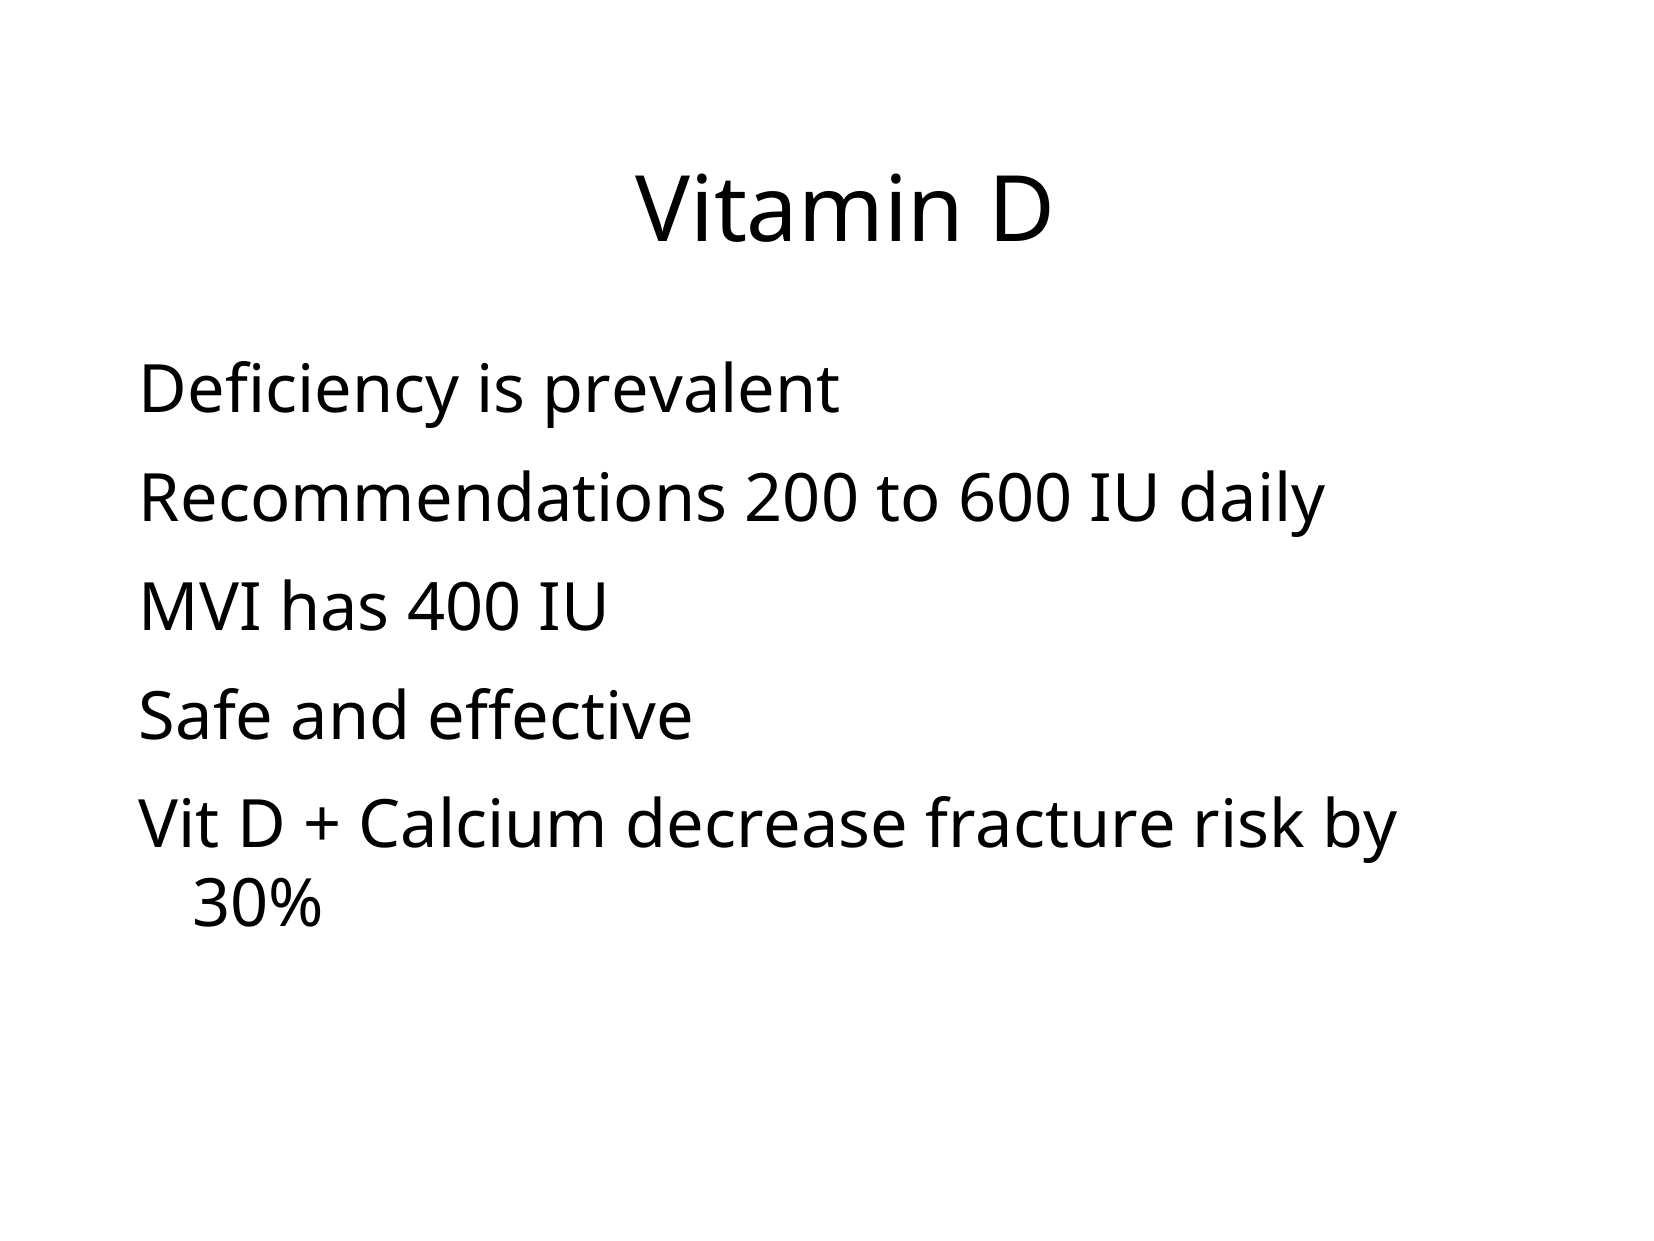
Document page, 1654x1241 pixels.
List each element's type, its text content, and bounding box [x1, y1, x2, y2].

title Vitamin D [121, 153, 1534, 261]
list Deficiency is prevalent Recommendations 200 to 600 IU daily MVI has 400 IU Safe and effective Vit D + Calcium decrease fracture risk by 30% [121, 344, 1534, 886]
